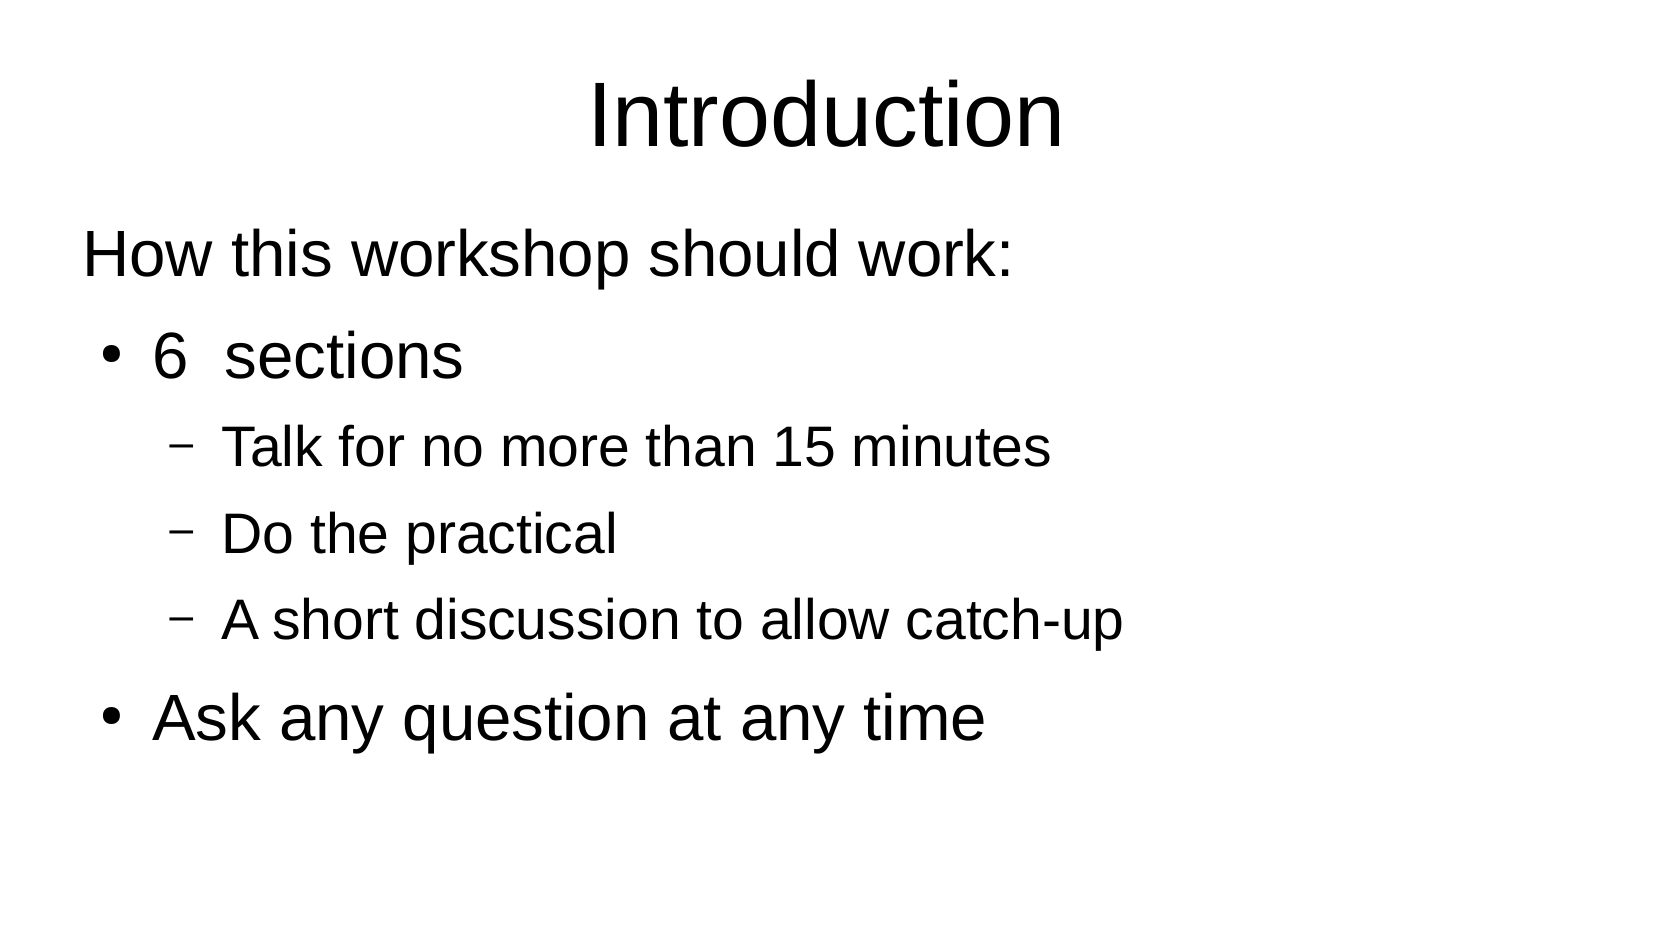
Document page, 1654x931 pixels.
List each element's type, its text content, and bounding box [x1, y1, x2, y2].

title Introduction [82, 37, 1571, 193]
list How this workshop should work: 6 sections Talk for no more than 15 minutes Do the practical A short discussion to allow catch-up Ask any question at any time [82, 217, 1571, 758]
